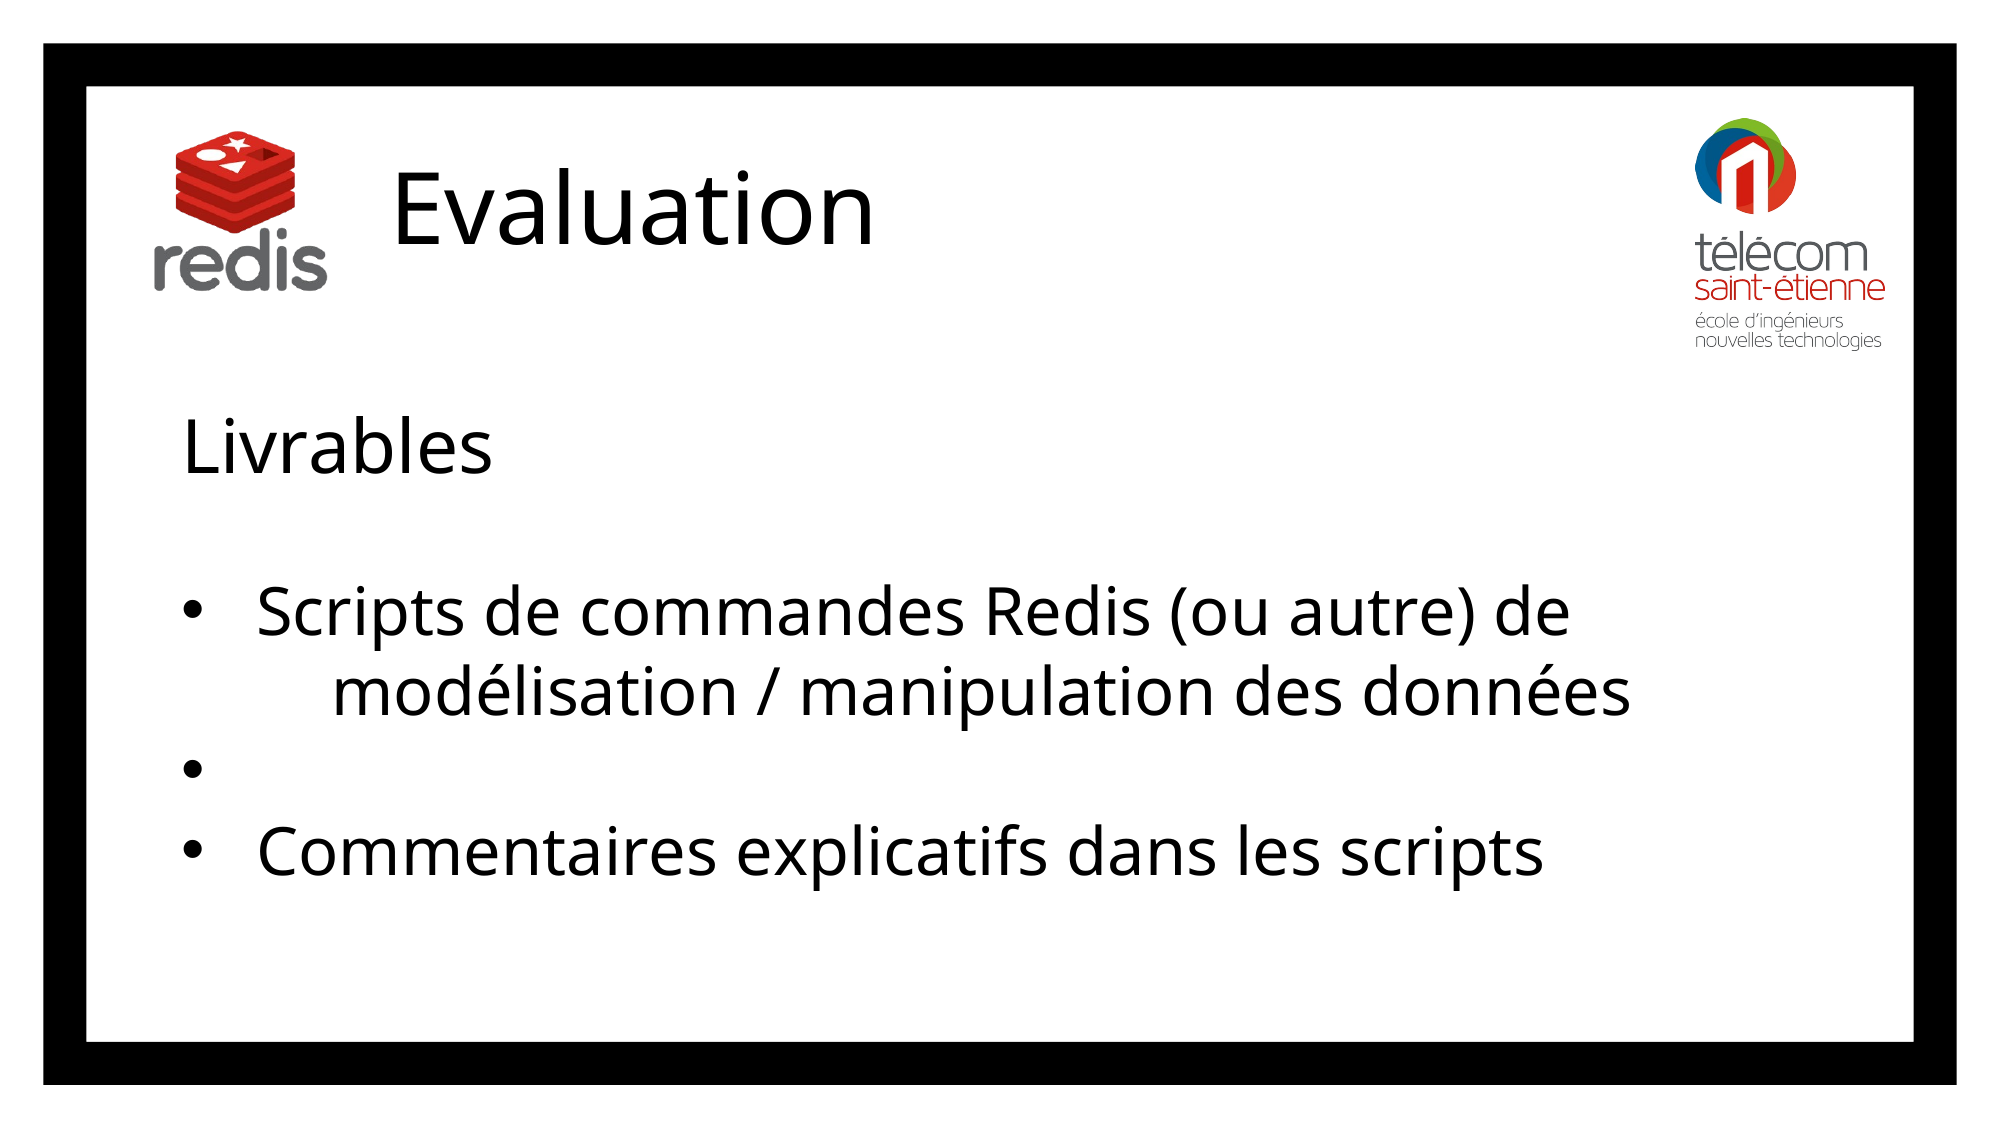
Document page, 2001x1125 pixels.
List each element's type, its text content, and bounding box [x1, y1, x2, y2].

picture [1715, 134, 1730, 138]
picture [129, 116, 351, 304]
picture [1695, 118, 1885, 351]
title Evaluation [369, 138, 1849, 304]
text_box Livrables Scripts de commandes Redis (ou autre) de modélisation / manipulation des données Commentaires explicatifs dans les scripts [166, 391, 1849, 1125]
